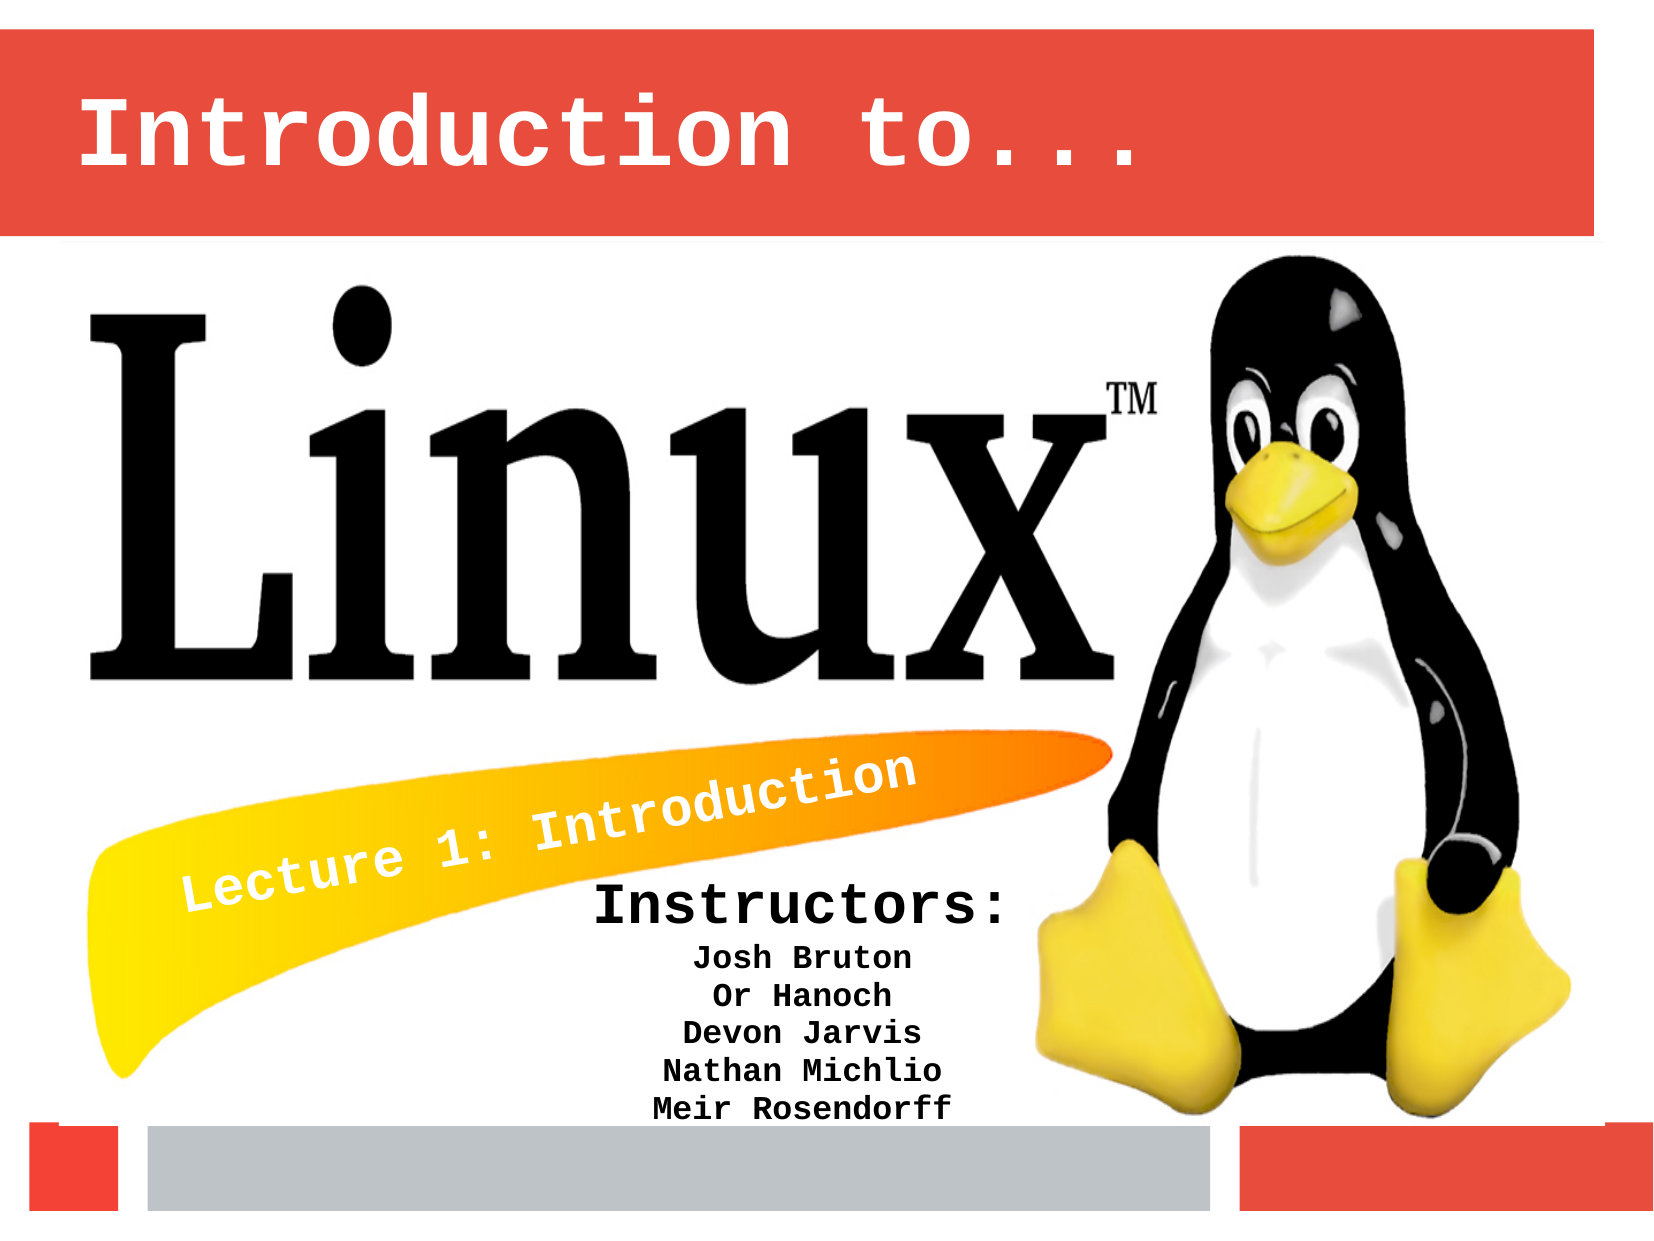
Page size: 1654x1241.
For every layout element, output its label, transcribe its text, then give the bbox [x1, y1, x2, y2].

text_box Introduction to... [60, 75, 1366, 317]
text_box Instructors: Josh Bruton Or Hanoch Devon Jarvis Nathan Michlio Meir Rosendorff [570, 867, 1036, 1137]
picture [58, 240, 1606, 1126]
text_box Lecture 1: Introduction [159, 663, 1322, 1012]
